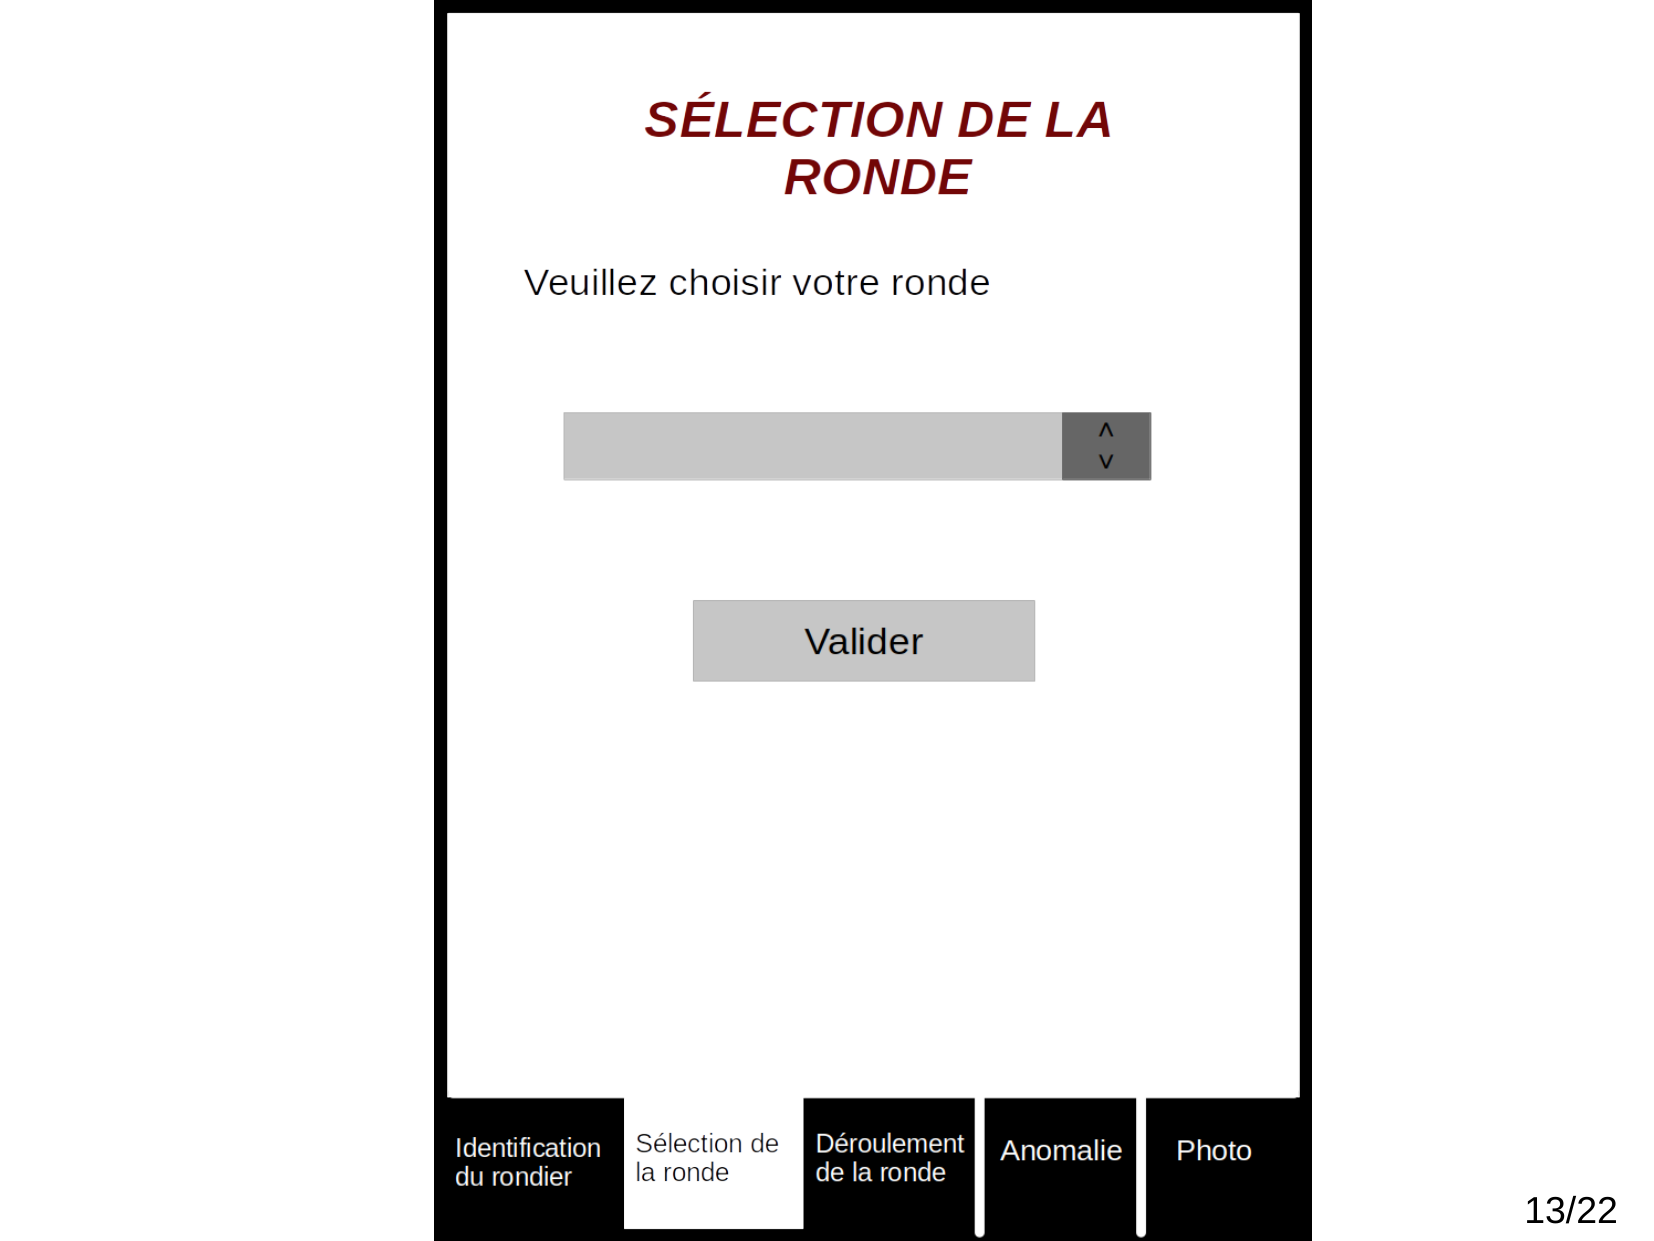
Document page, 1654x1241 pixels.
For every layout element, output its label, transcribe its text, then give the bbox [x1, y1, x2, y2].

picture [434, 0, 1312, 1241]
text_box <numéro>/22 [1520, 1182, 1654, 1241]
